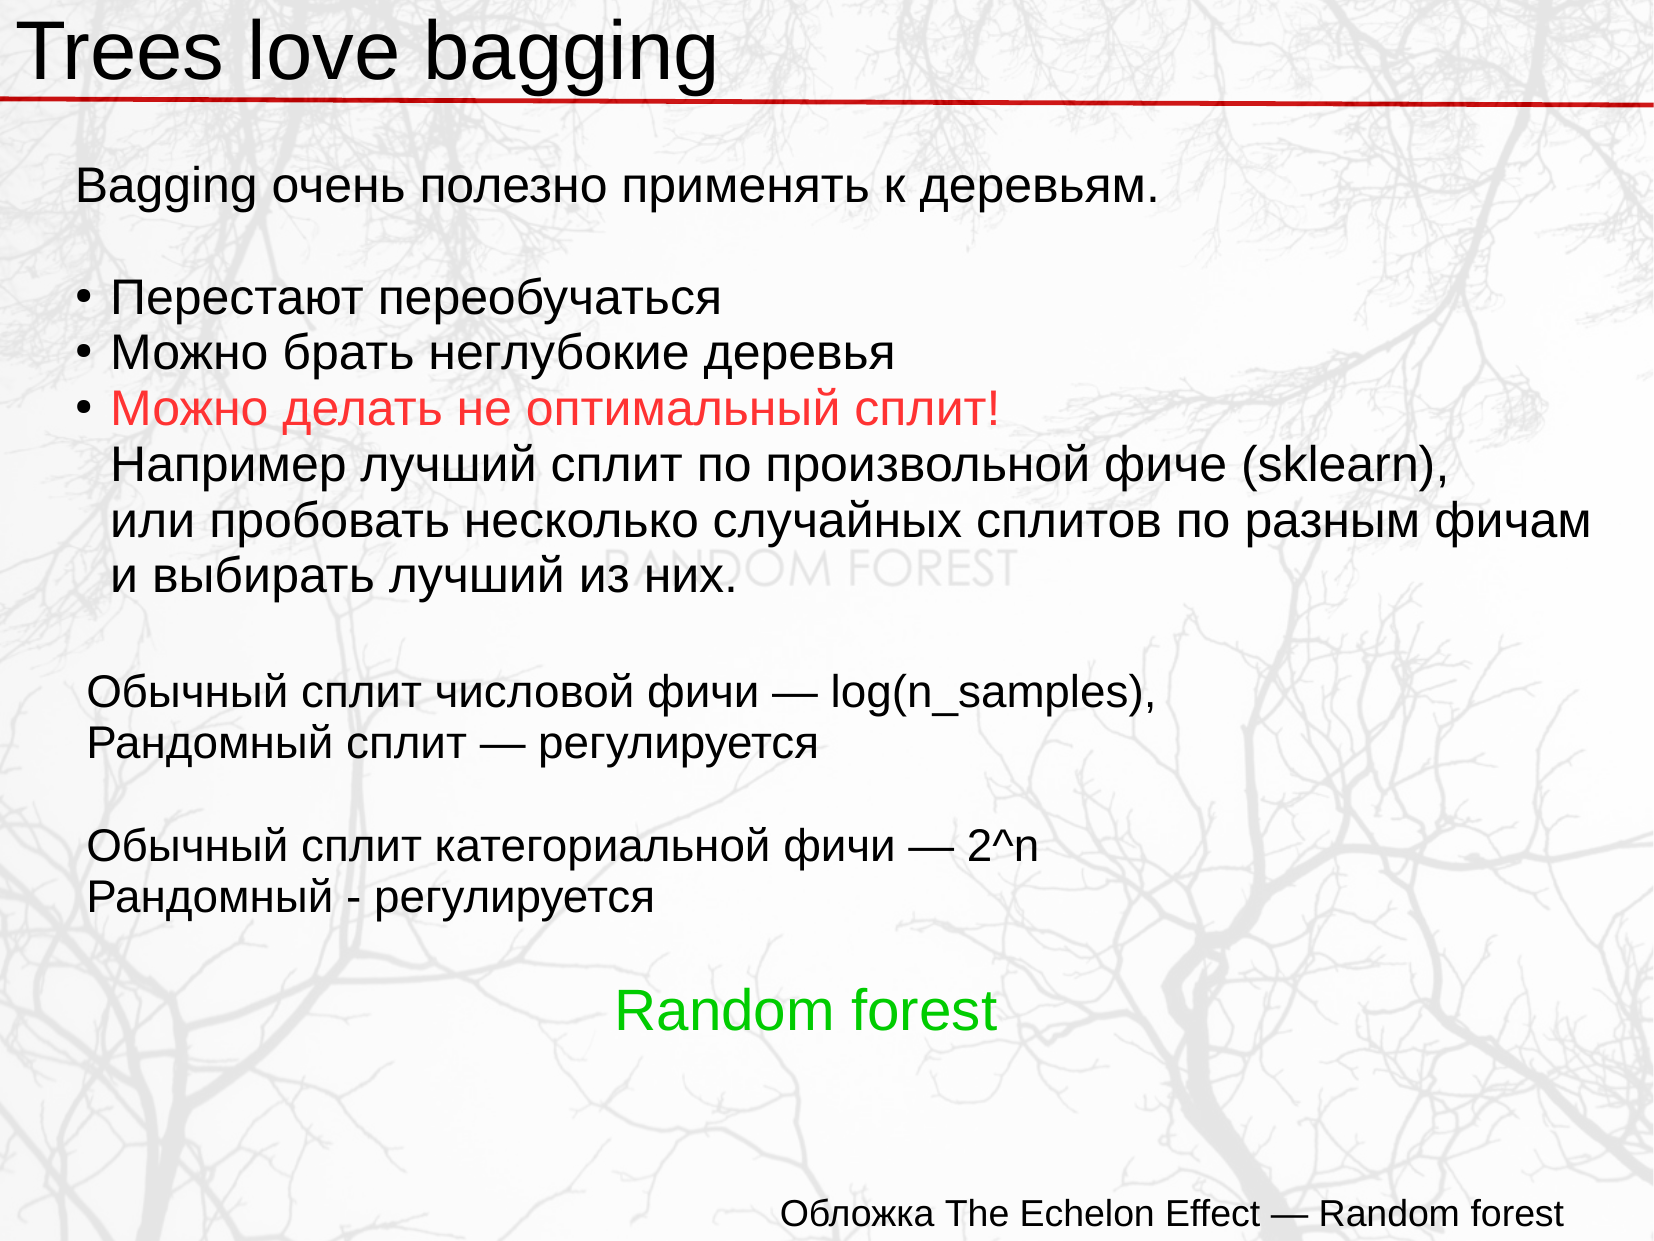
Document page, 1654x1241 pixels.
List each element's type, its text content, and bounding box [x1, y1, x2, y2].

text_box Random forest [600, 970, 1013, 1051]
title Trees love bagging [15, 3, 1504, 97]
text_box Обложка The Echelon Effect — Random forest [765, 1185, 1654, 1241]
text_box Обычный сплит числовой фичи — log(n_samples), Рандомный сплит — регулируется Обычный сплит категориальной фичи — 2^n Рандомный - регулируется [71, 658, 1186, 931]
text_box Bagging очень полезно применять к деревьям. Перестают переобучаться Можно брать неглубокие деревья Можно делать не оптимальный сплит! Например лучший сплит по произвольной фиче (sklearn), или пробовать несколько случайных сплитов по разным фичам и выбирать лучший из них. [60, 150, 1621, 611]
picture [0, 0, 1654, 1241]
